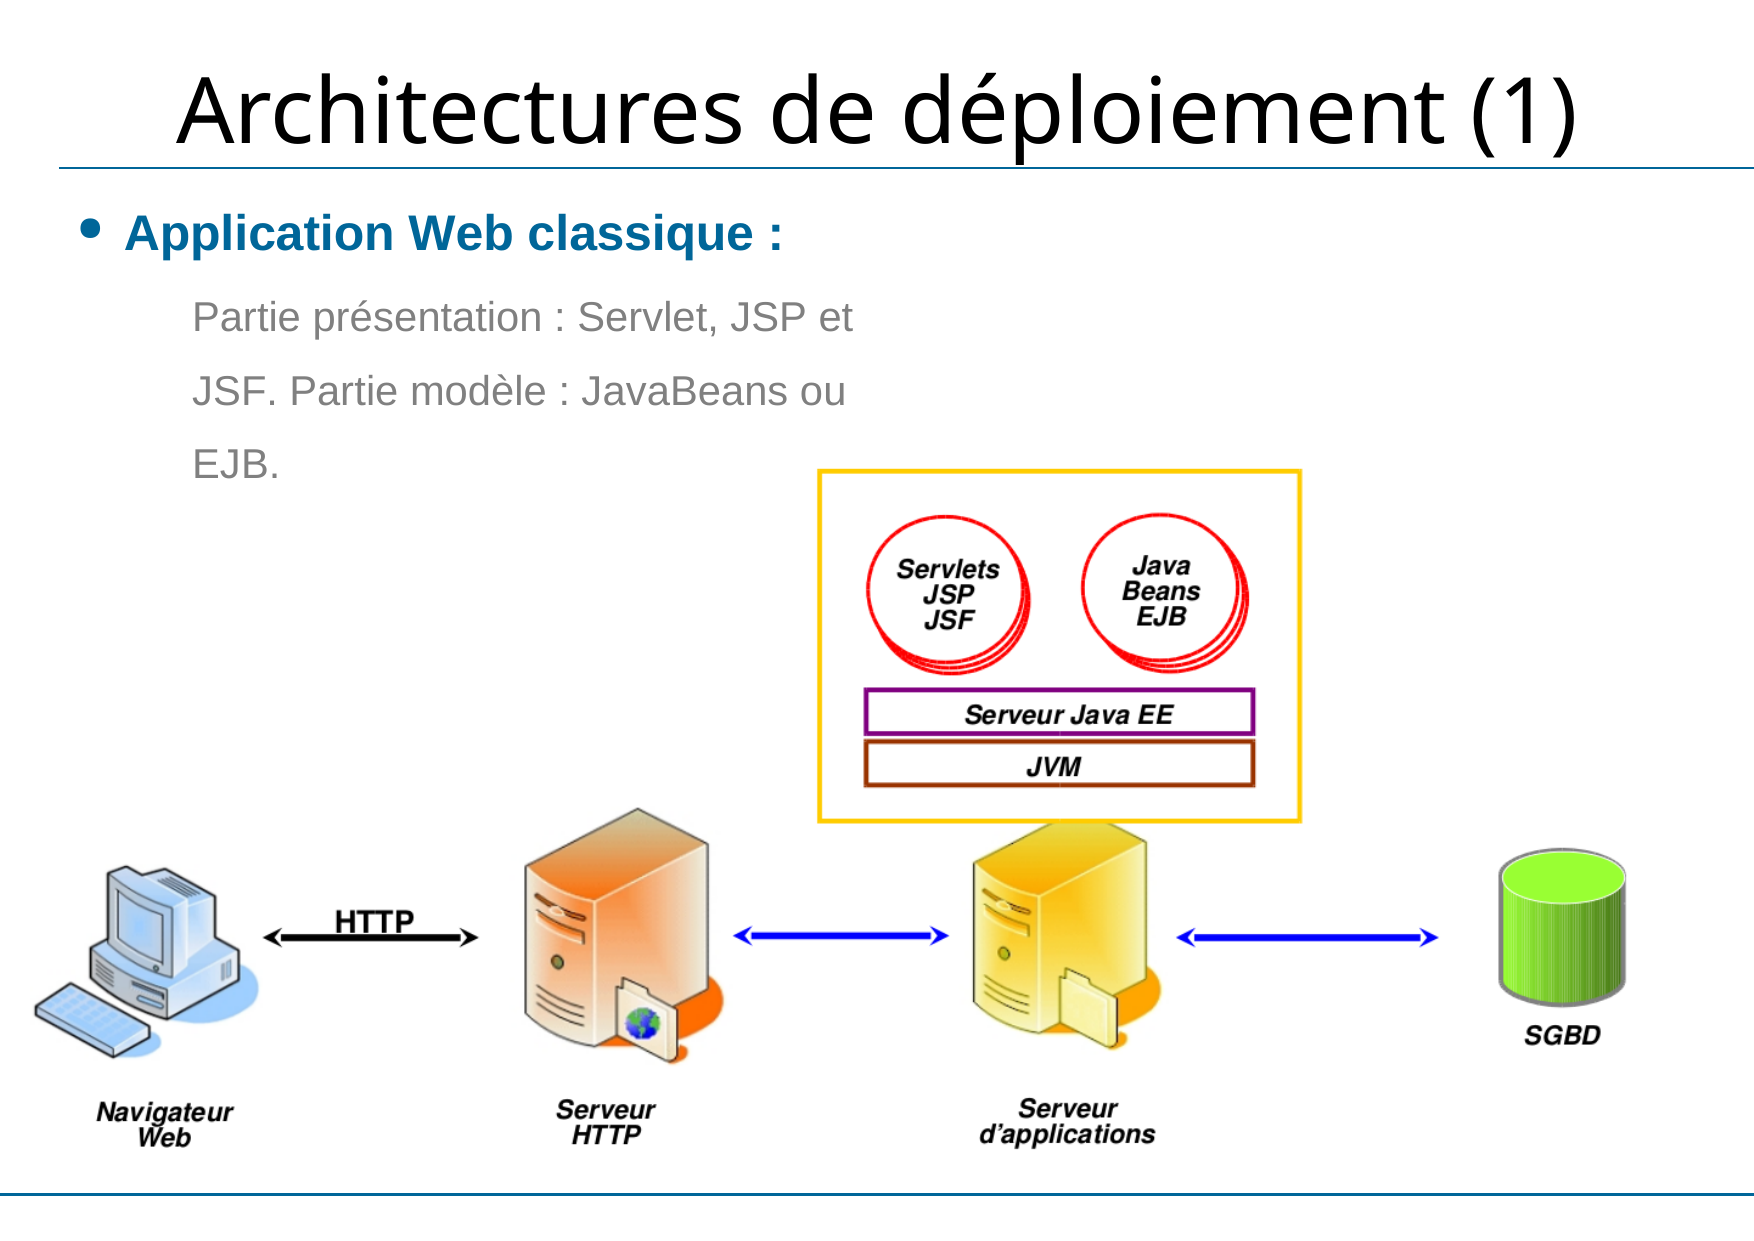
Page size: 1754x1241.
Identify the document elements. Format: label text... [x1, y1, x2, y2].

picture [0, 424, 1754, 1171]
title Architectures de déploiement (1) [85, 51, 1671, 178]
text_box Application Web classique : Partie présentation : Servlet, JSP et JSF. Partie modèle : JavaBeans ou EJB. [74, 200, 947, 416]
